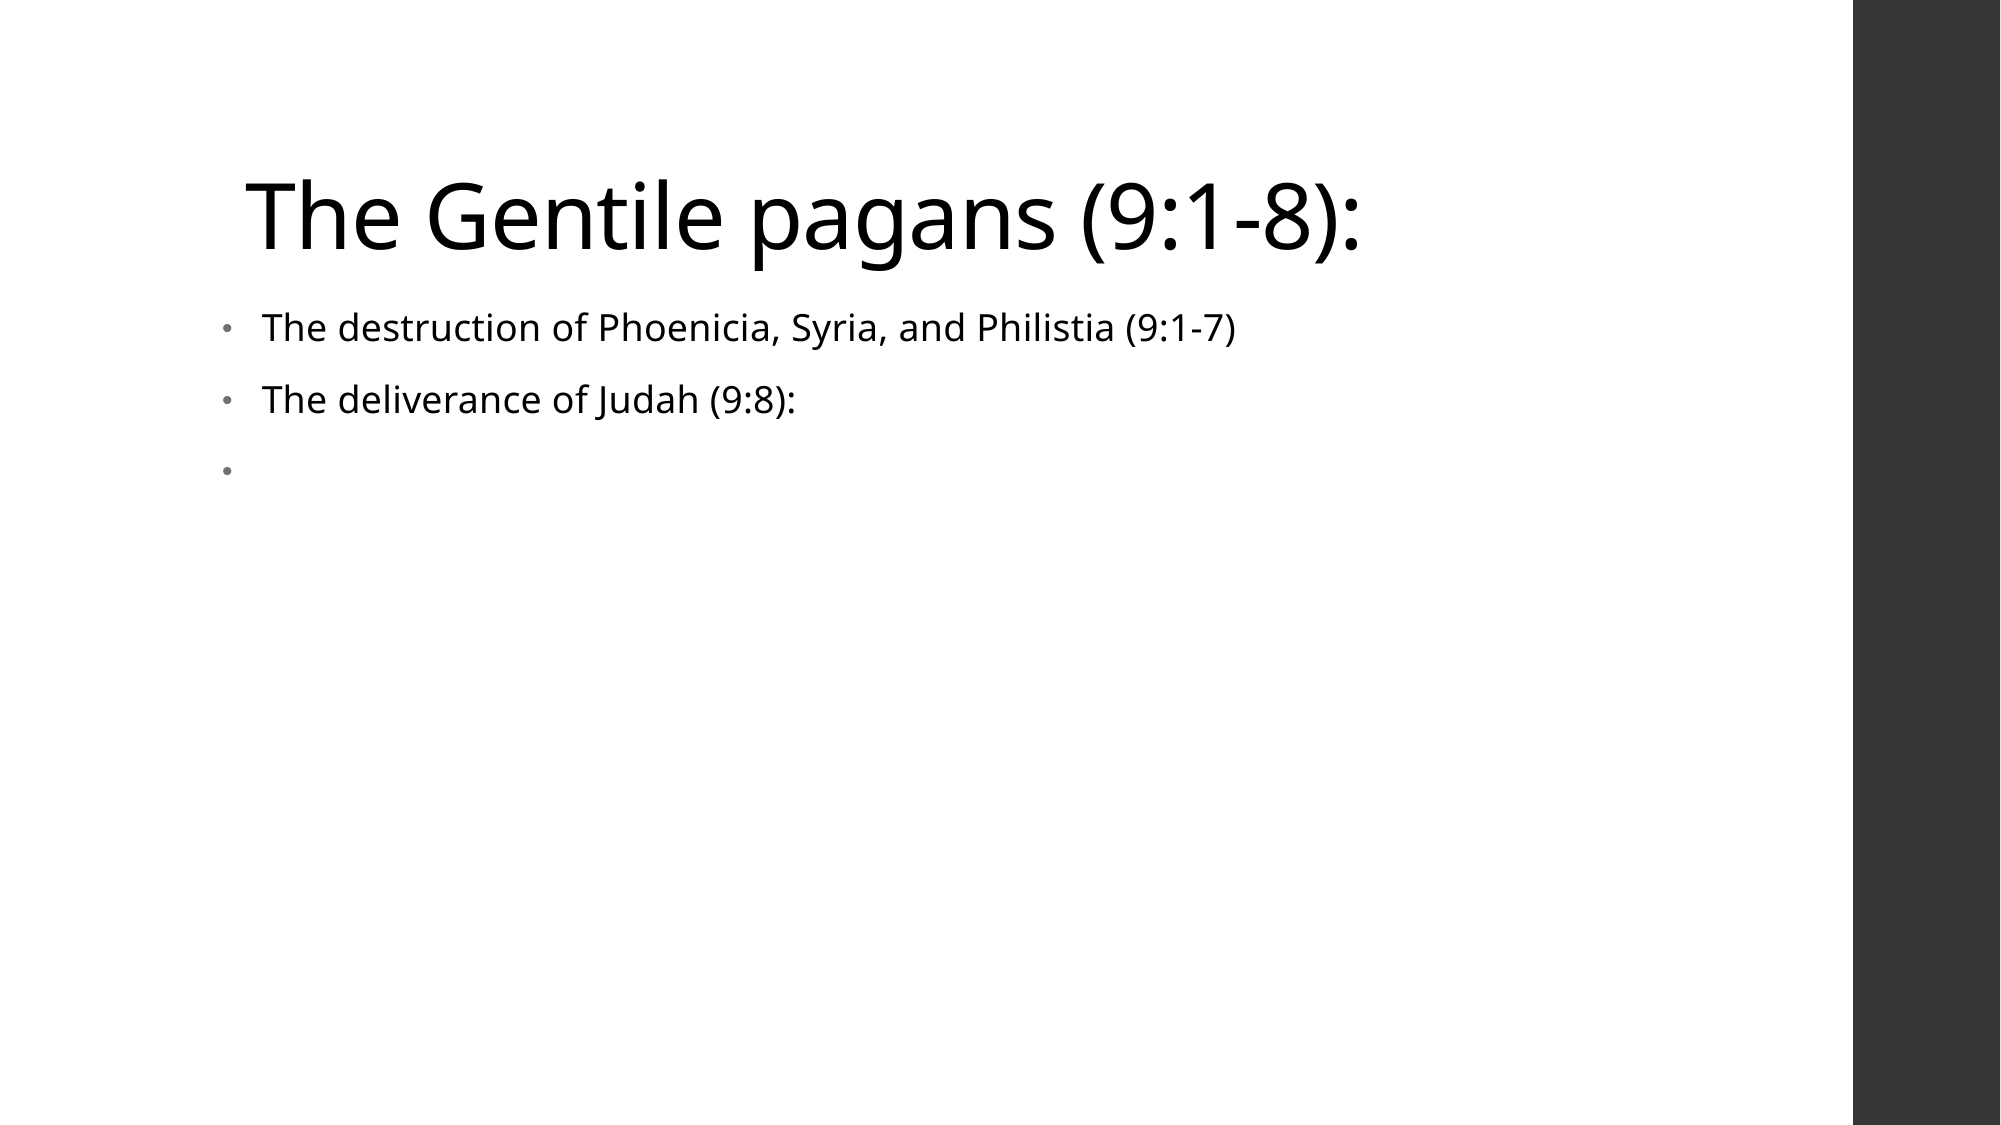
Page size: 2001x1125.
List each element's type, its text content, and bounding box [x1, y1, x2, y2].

list The destruction of Phoenicia, Syria, and Philistia (9:1-7) The deliverance of Judah (9:8): [206, 299, 1617, 1014]
title The Gentile pagans (9:1-8): [206, 60, 1797, 278]
